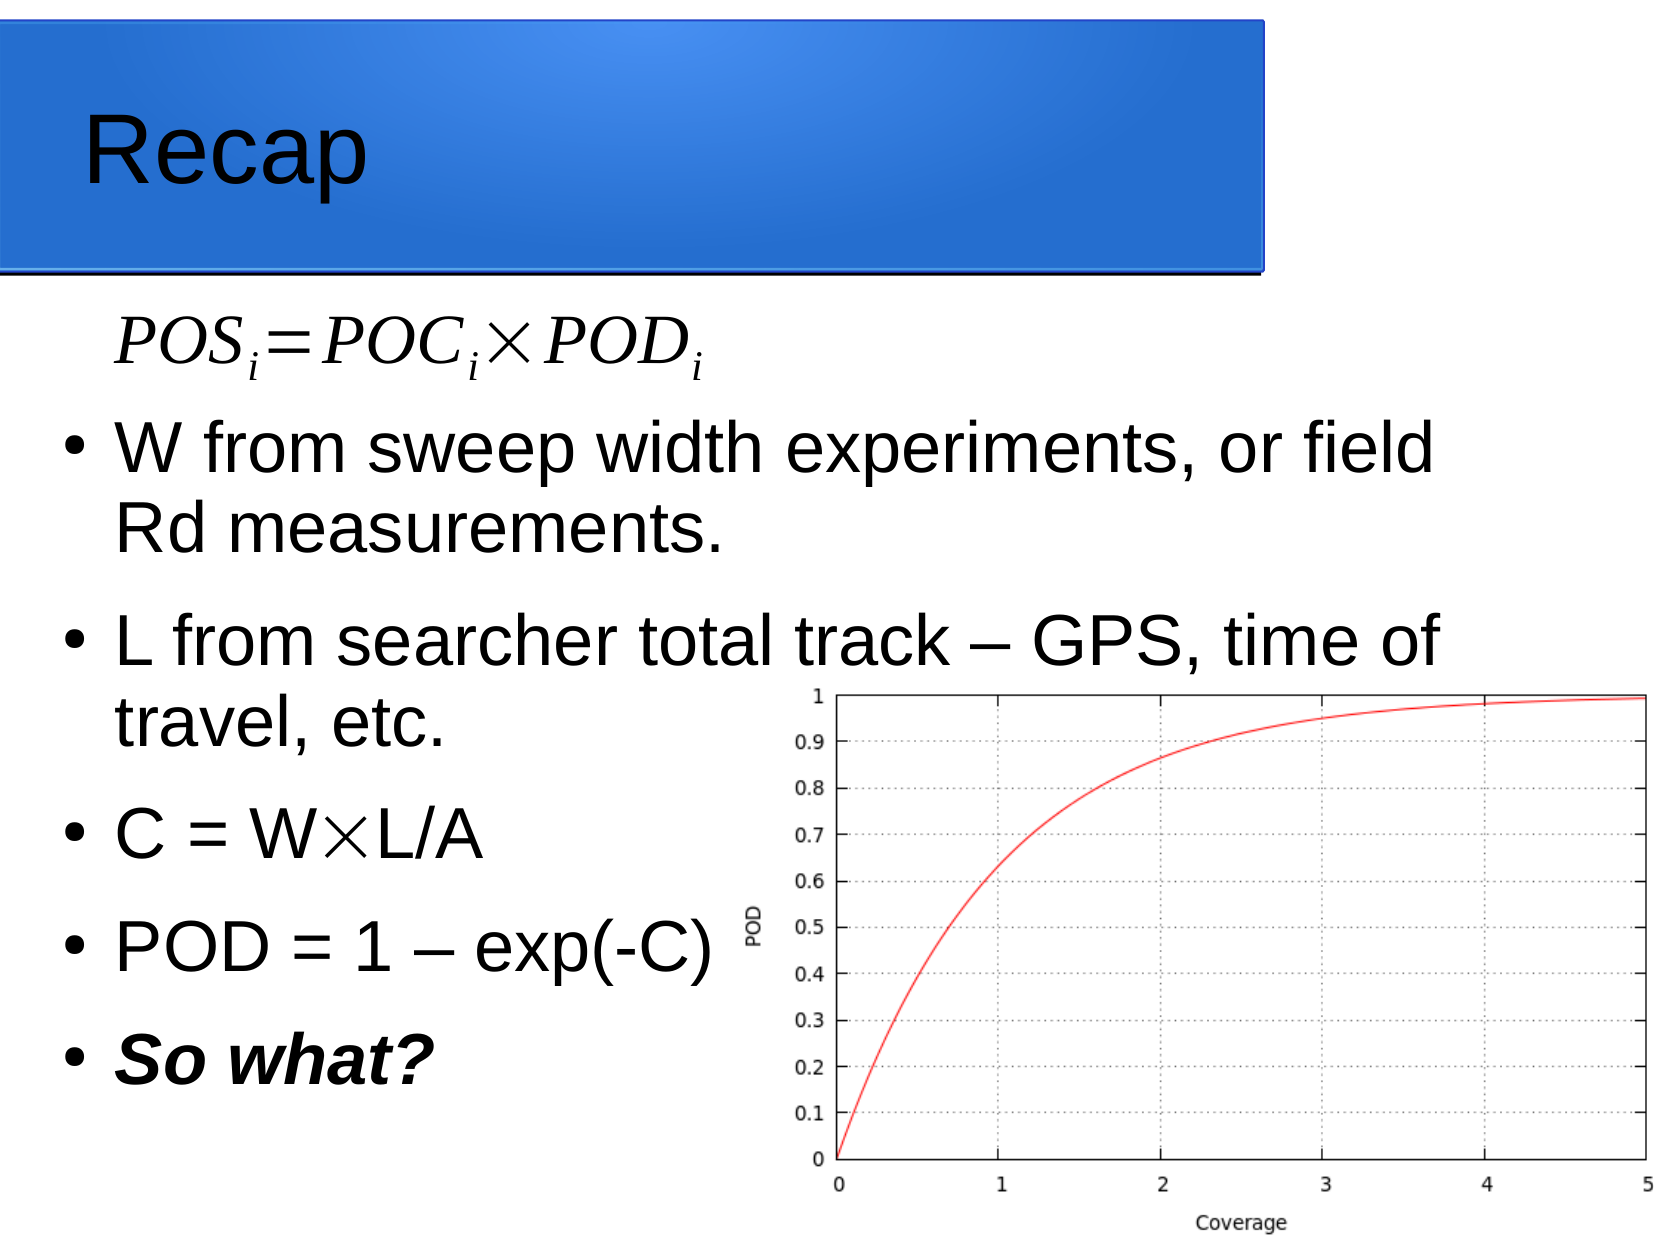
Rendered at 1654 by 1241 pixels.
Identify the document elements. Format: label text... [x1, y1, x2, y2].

chart [105, 301, 710, 391]
list W from sweep width experiments, or field Rd measurements. L from searcher total track – GPS, time of travel, etc. C = W´L/A POD = 1 – exp(-C) So what? [44, 406, 1533, 1127]
title Recap [82, 47, 1235, 252]
picture [734, 671, 1654, 1239]
